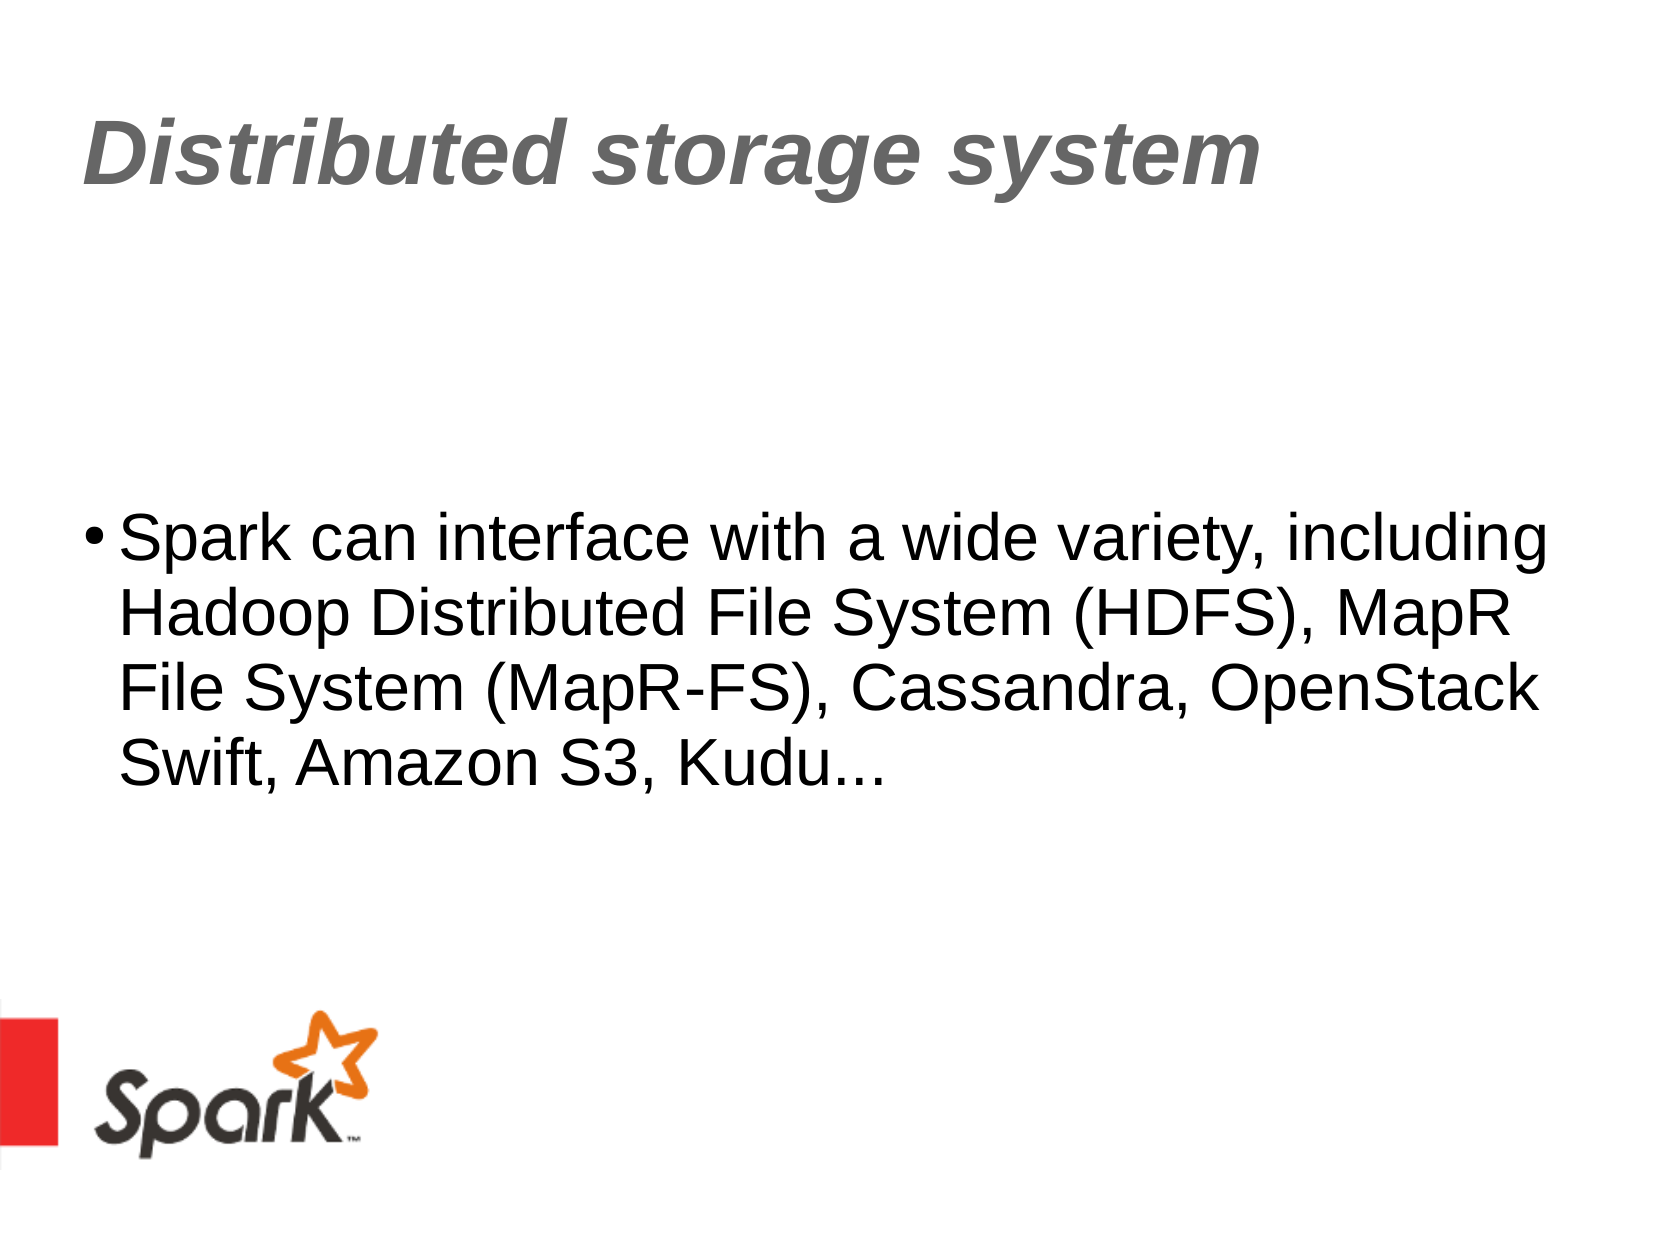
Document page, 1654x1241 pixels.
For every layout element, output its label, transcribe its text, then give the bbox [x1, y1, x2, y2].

subtitle Spark can interface with a wide variety, including Hadoop Distributed File System (HDFS), MapR File System (MapR-FS), Cassandra, OpenStack Swift, Amazon S3, Kudu... [82, 290, 1571, 1010]
picture [0, 999, 392, 1170]
title Distributed storage system [82, 49, 1571, 257]
